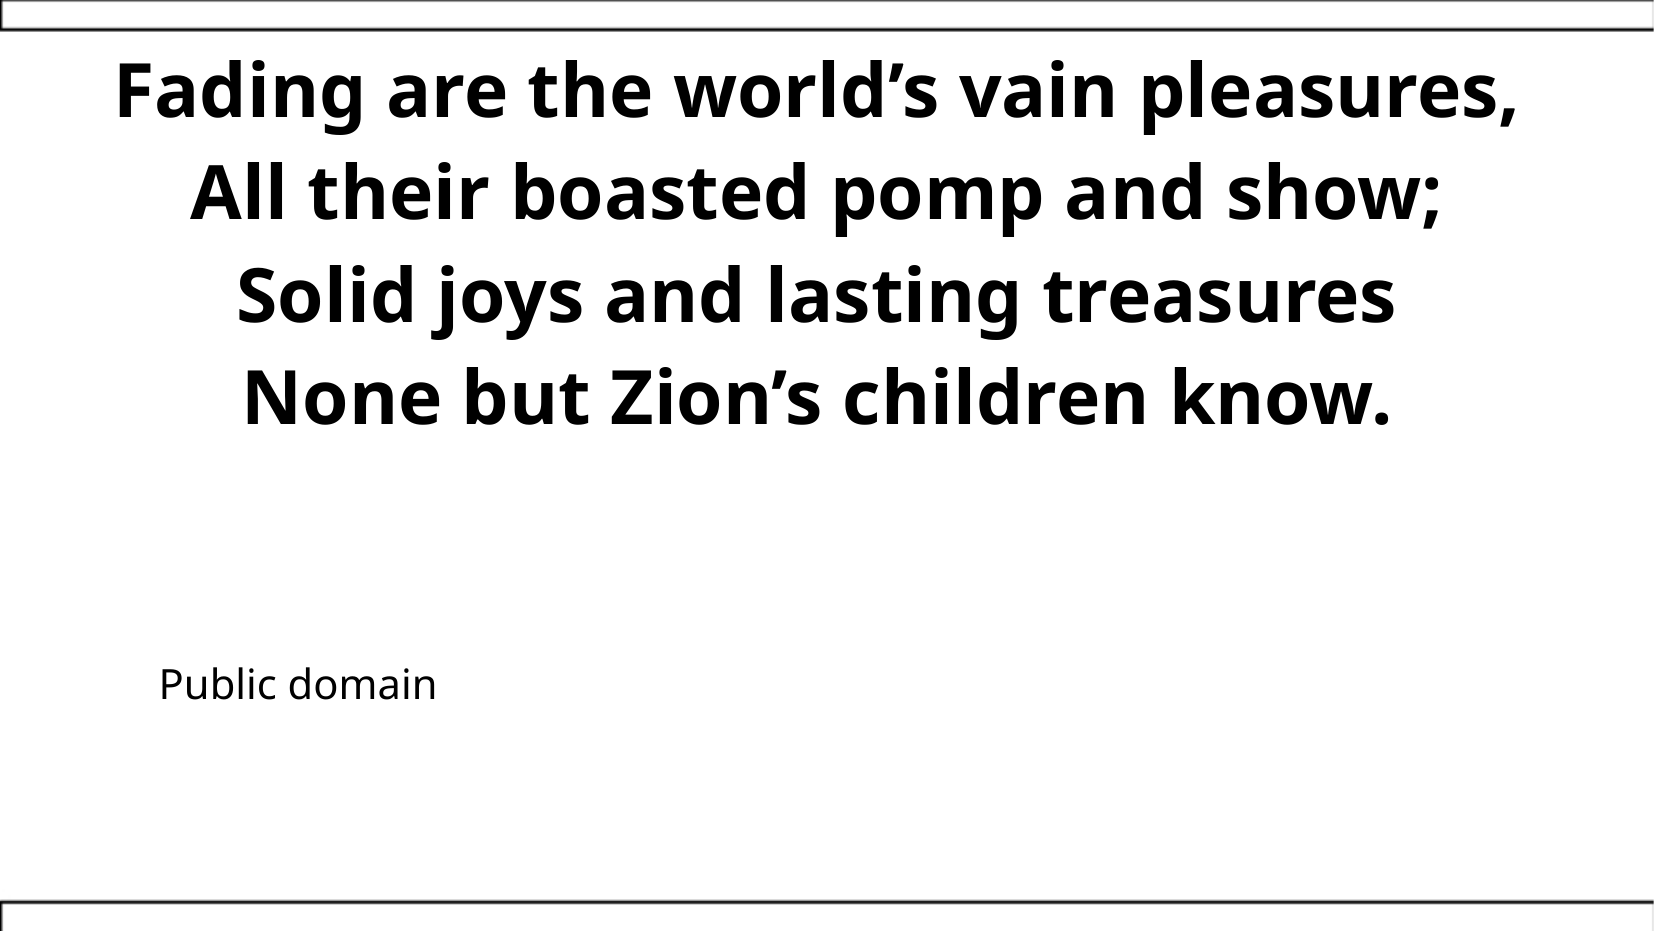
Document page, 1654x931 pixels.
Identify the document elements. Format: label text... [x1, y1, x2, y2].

text_box Fading are the world’s vain pleasures, All their boasted pomp and show; Solid joys and lasting treasures None but Zion’s children know. Public domain [75, 30, 1561, 711]
picture [0, 0, 1654, 931]
